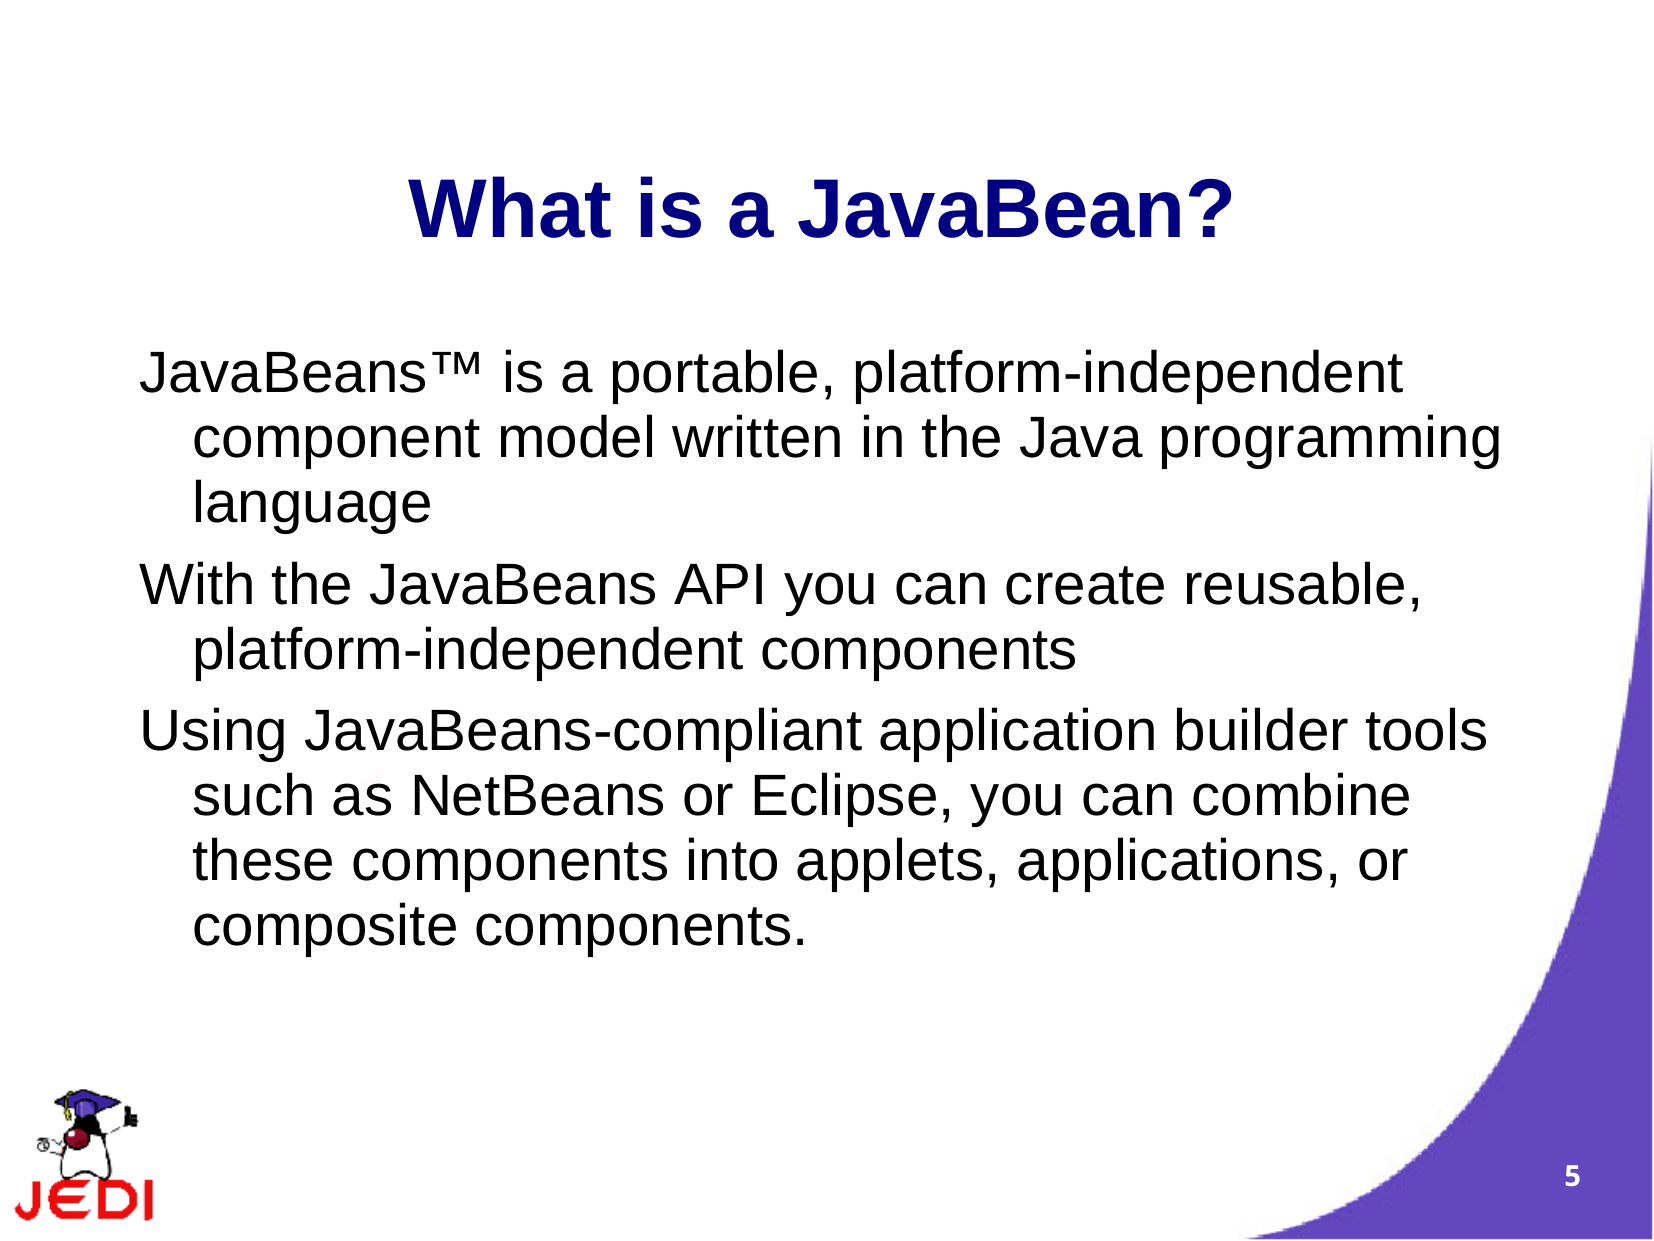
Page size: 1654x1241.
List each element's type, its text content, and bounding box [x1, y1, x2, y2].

title What is a JavaBean? [116, 105, 1529, 313]
list JavaBeans™ is a portable, platform-independent component model written in the Java programming language With the JavaBeans API you can create reusable, platform-independent components Using JavaBeans-compliant application builder tools such as NetBeans or Eclipse, you can combine these components into applets, applications, or composite components. [121, 340, 1534, 1122]
picture [0, 0, 1654, 1241]
